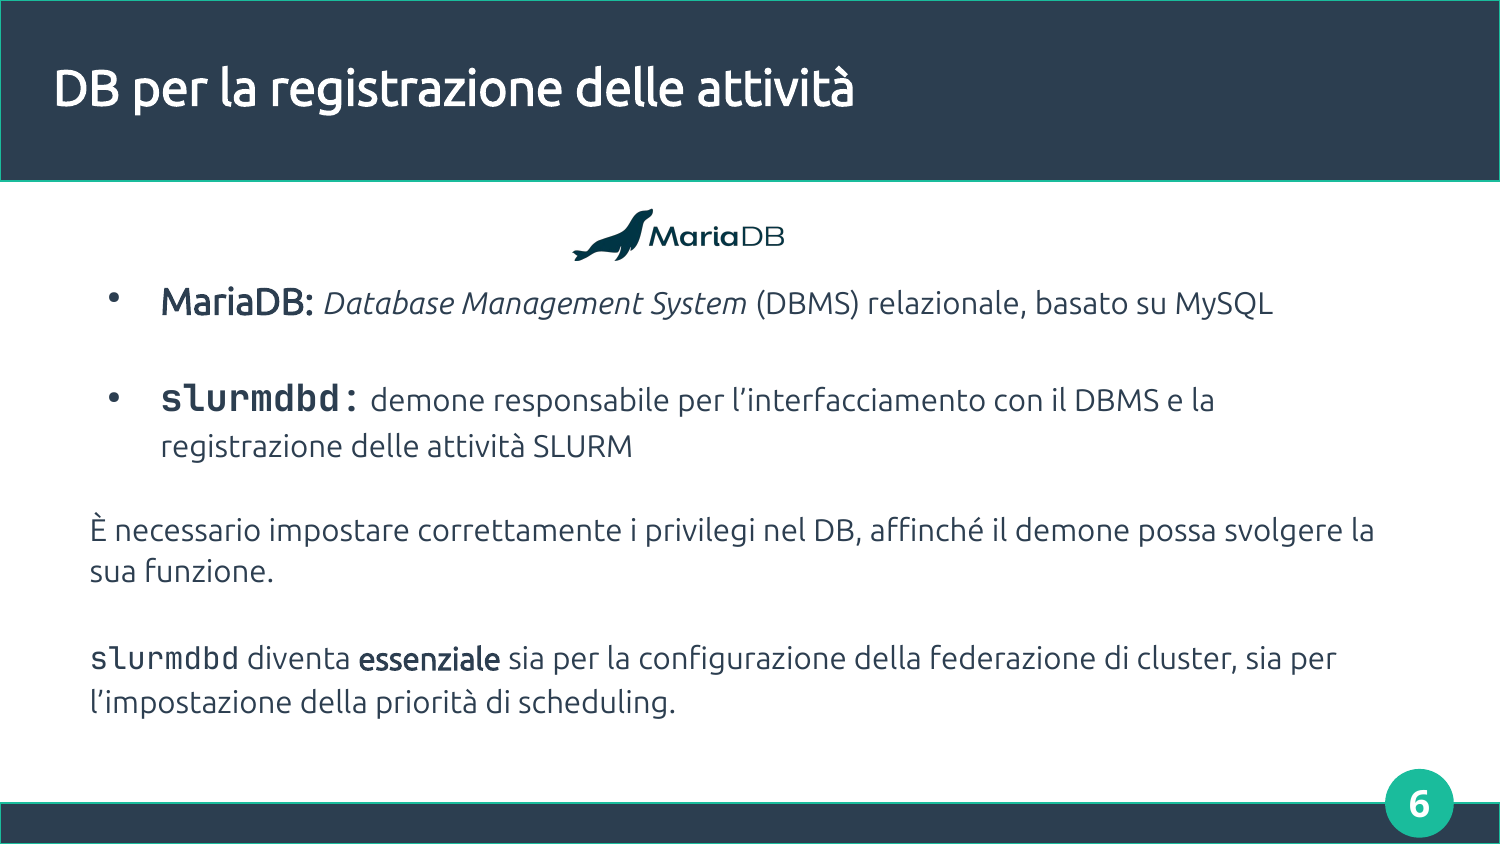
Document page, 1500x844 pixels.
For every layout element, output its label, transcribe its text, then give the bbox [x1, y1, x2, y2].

picture [572, 208, 784, 262]
list MariaDB: Database Management System (DBMS) relazionale, basato su MySQL slurmdbd: demone responsabile per l’interfacciamento con il DBMS e la registrazione delle attività SLURM È necessario impostare correttamente i privilegi nel DB, affinché il demone possa svolgere la sua funzione. slurmdbd diventa essenziale sia per la configurazione della federazione di cluster, sia per l’impostazione della priorità di scheduling. [89, 268, 1402, 763]
title DB per la registrazione delle attività [53, 33, 1447, 141]
